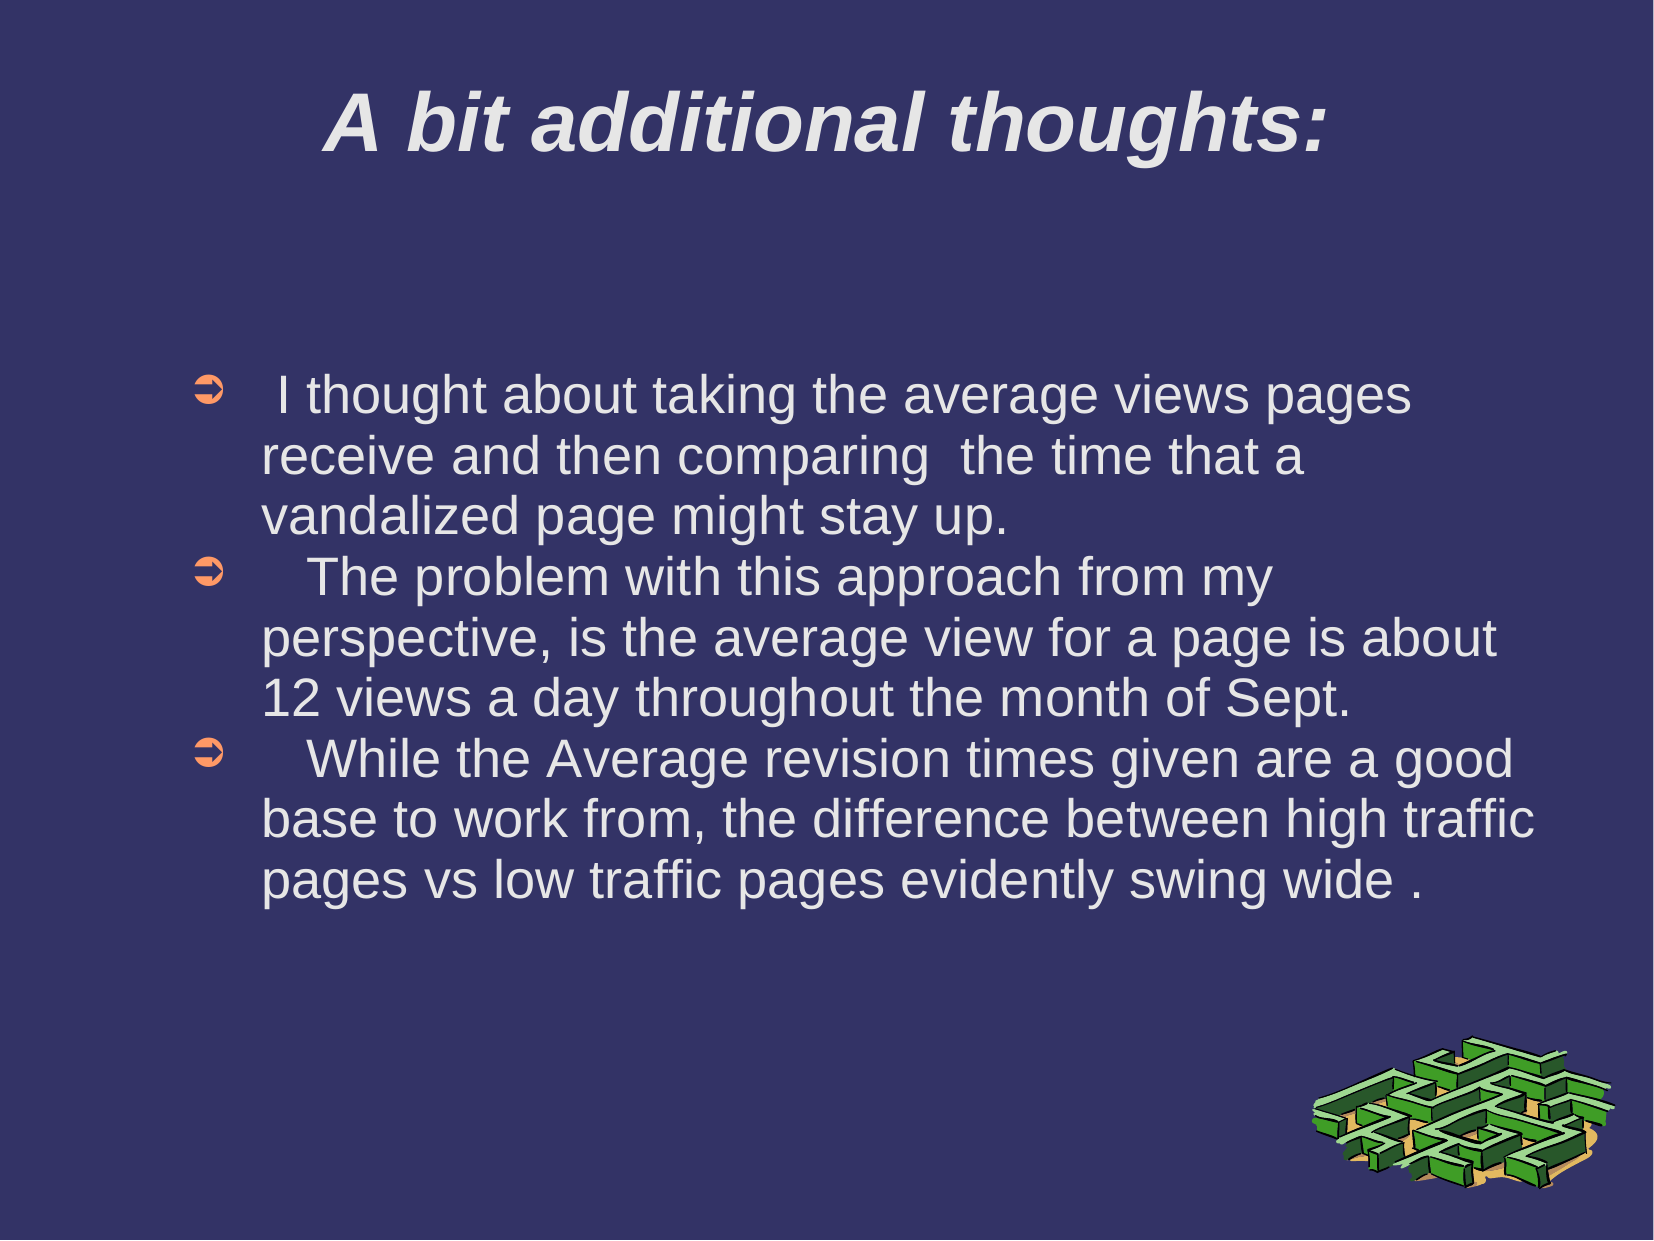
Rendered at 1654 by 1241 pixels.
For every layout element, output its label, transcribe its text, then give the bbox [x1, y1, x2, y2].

title A bit additional thoughts: [121, 19, 1534, 227]
list I thought about taking the average views pages receive and then comparing the time that a vandalized page might stay up. The problem with this approach from my perspective, is the average view for a page is about 12 views a day throughout the month of Sept. While the Average revision times given are a good base to work from, the difference between high traffic pages vs low traffic pages evidently swing wide . [178, 364, 1570, 1147]
